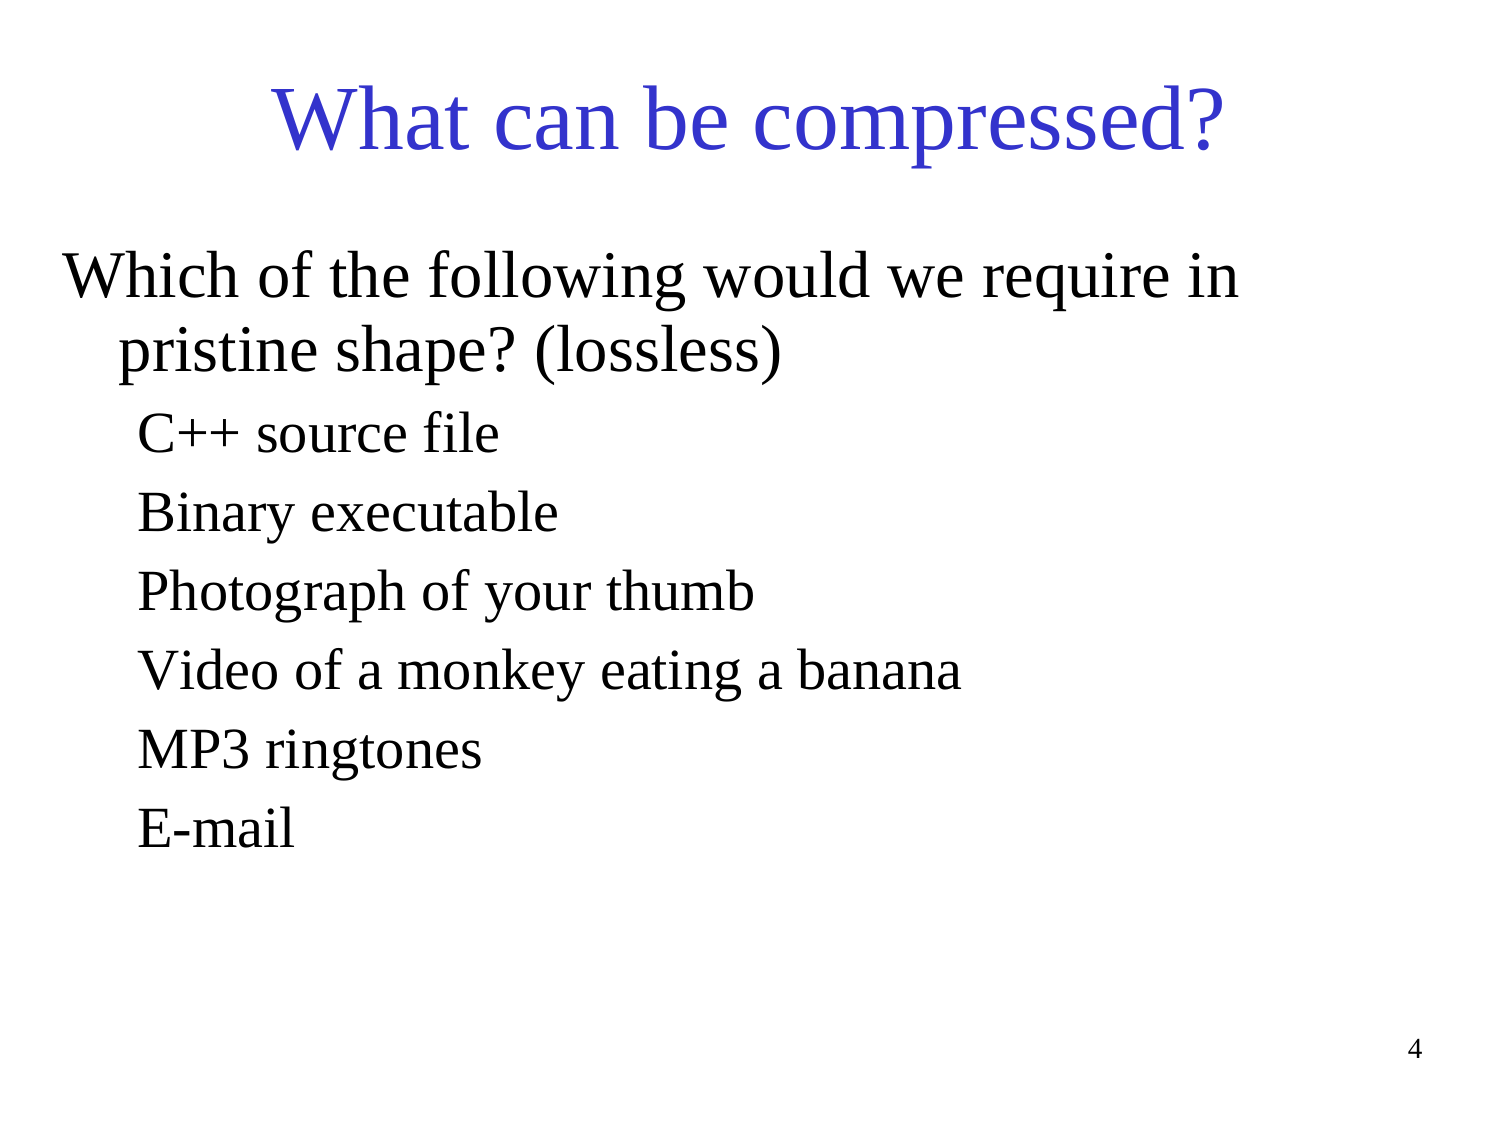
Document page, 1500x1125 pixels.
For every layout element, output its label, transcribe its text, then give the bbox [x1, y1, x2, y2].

list Which of the following would we require in pristine shape? (lossless) C++ source file Binary executable Photograph of your thumb Video of a monkey eating a banana MP3 ringtones E-mail [62, 237, 1426, 1051]
title What can be compressed? [112, 37, 1388, 201]
